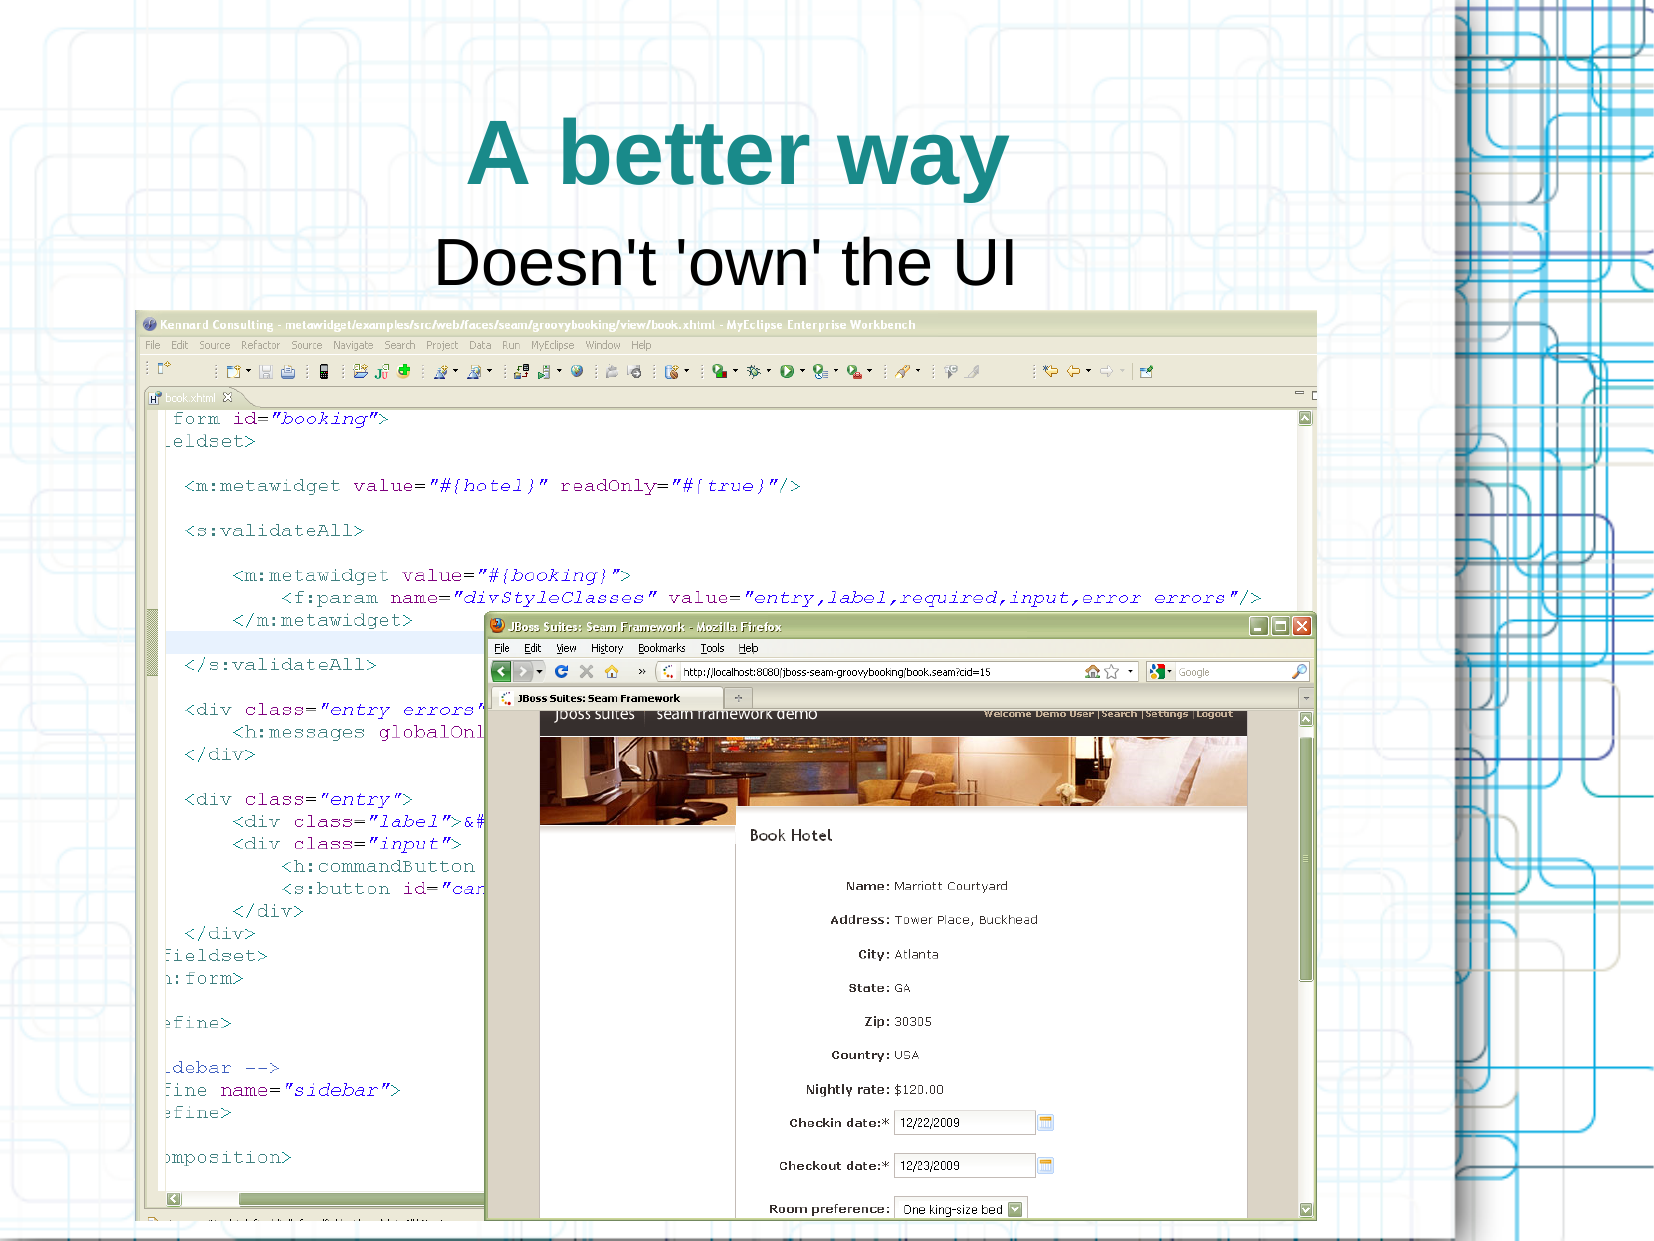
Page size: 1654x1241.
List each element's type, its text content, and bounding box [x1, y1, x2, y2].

title A better way [59, 56, 1418, 218]
text_box Doesn't 'own' the UI [29, 218, 1424, 308]
picture [0, 0, 1654, 1241]
